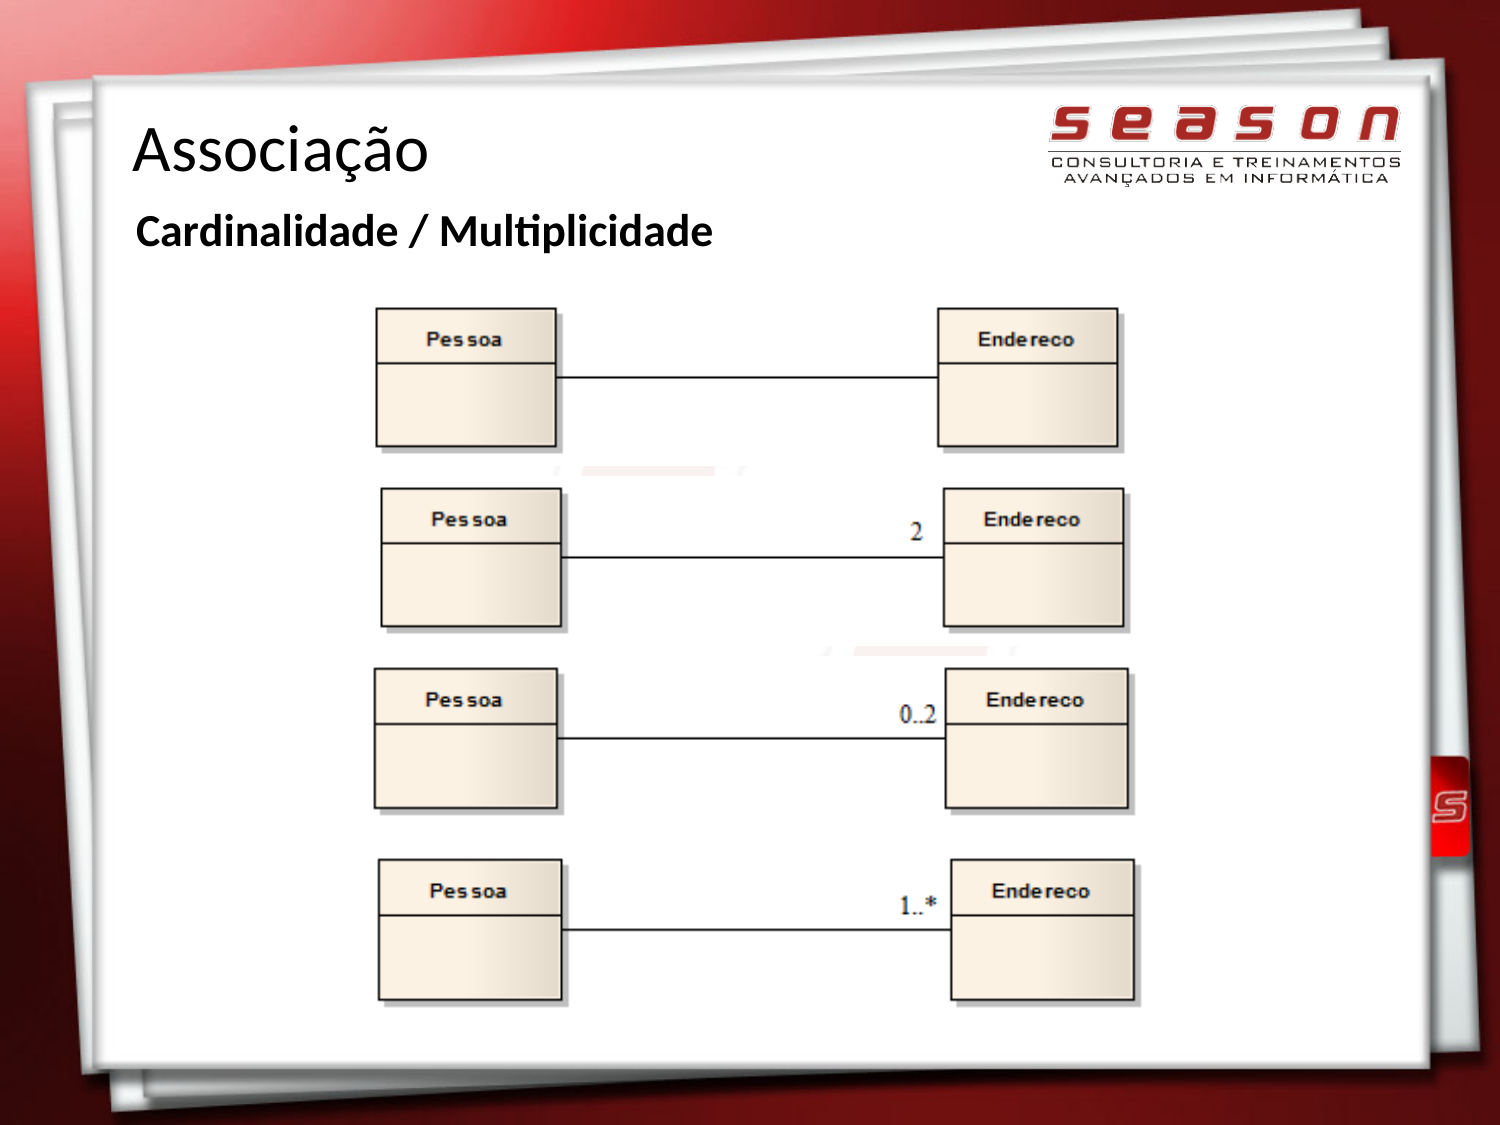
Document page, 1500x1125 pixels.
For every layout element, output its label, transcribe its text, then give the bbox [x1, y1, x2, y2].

picture [0, 0, 1500, 1125]
title Associação [118, 33, 1394, 257]
text_box Cardinalidade / Multiplicidade [119, 200, 1240, 256]
